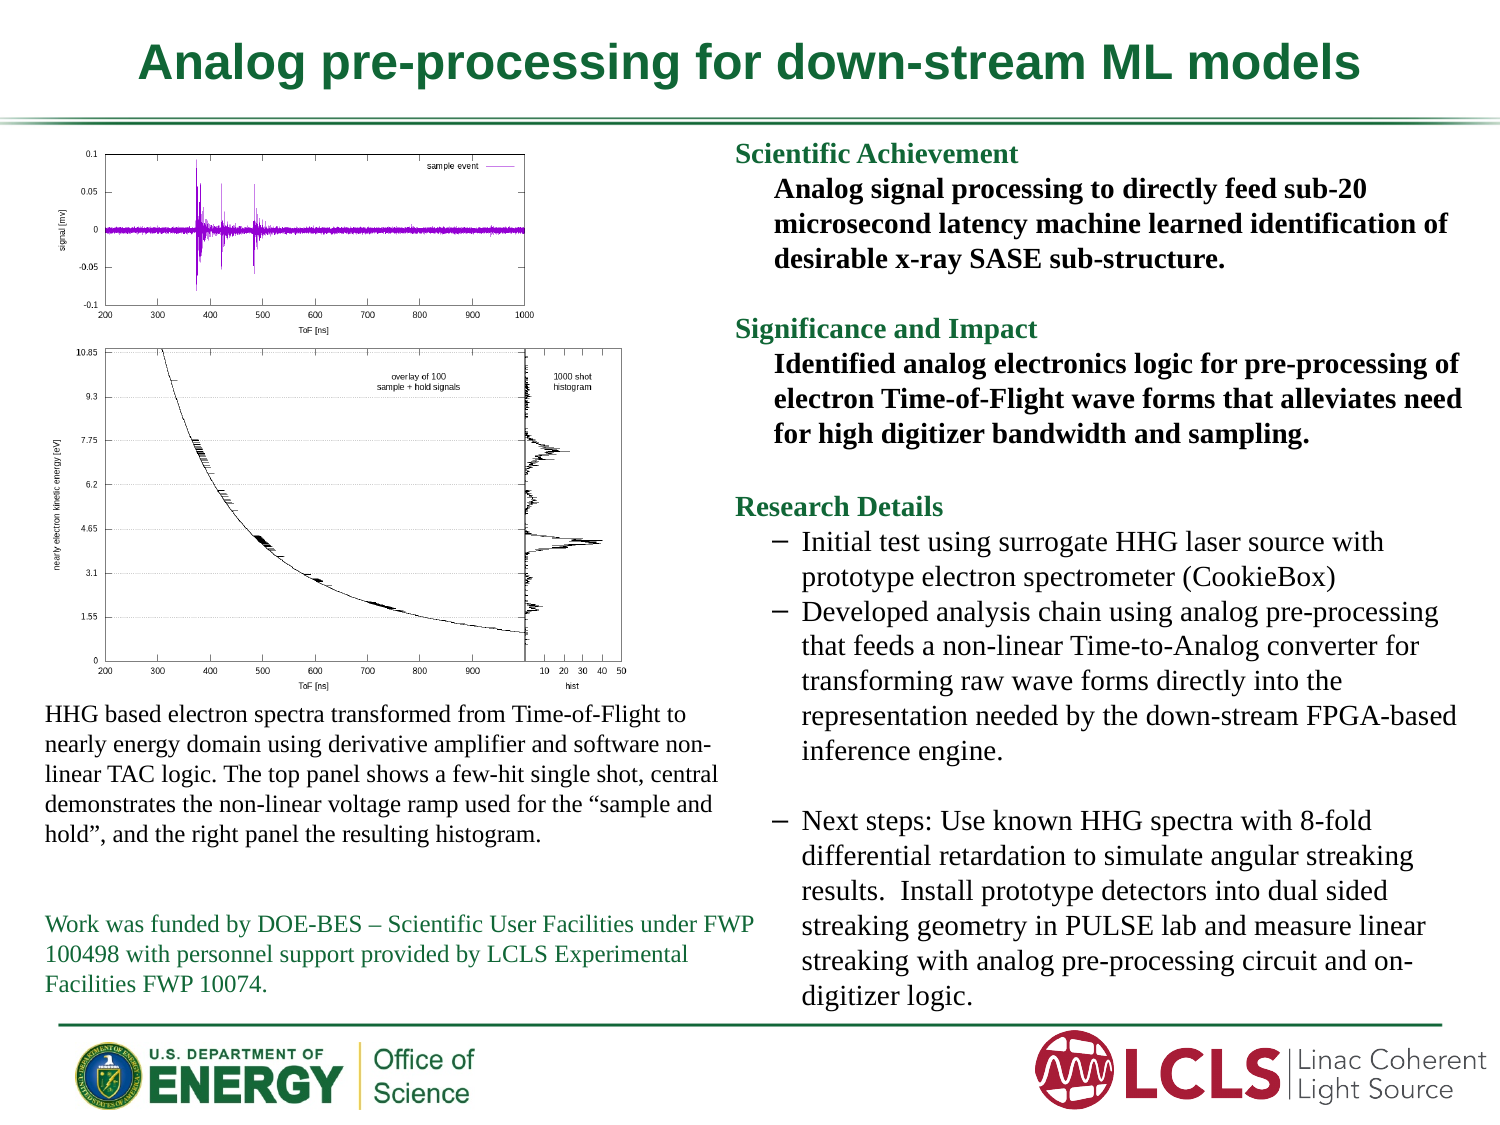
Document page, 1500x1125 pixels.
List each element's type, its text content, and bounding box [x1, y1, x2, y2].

list Scientific Achievement Analog signal processing to directly feed sub-20 microsecond latency machine learned identification of desirable x-ray SASE sub-structure. Significance and Impact Identified analog electronics logic for pre-processing of electron Time-of-Flight wave forms that alleviates need for high digitizer bandwidth and sampling. Research Details Initial test using surrogate HHG laser source with prototype electron spectrometer (CookieBox) Developed analysis chain using analog pre-processing that feeds a non-linear Time-to-Analog converter for transforming raw wave forms directly into the representation needed by the down-stream FPGA-based inference engine. Next steps: Use known HHG spectra with 8-fold differential retardation to simulate angular streaking results. Install prototype detectors into dual sided streaking geometry in PULSE lab and measure linear streaking with analog pre-processing circuit and on-digitizer logic. [720, 127, 1486, 991]
picture [0, 120, 1500, 1125]
text_box Work was funded by DOE-BES – Scientific User Facilities under FWP 100498 with personnel support provided by LCLS Experimental Facilities FWP 10074. [30, 900, 781, 1005]
title Analog pre-processing for down-stream ML models [0, 0, 1500, 120]
text_box HHG based electron spectra transformed from Time-of-Flight to nearly energy domain using derivative amplifier and software non-linear TAC logic. The top panel shows a few-hit single shot, central demonstrates the non-linear voltage ramp used for the “sample and hold”, and the right panel the resulting histogram. [30, 690, 751, 856]
